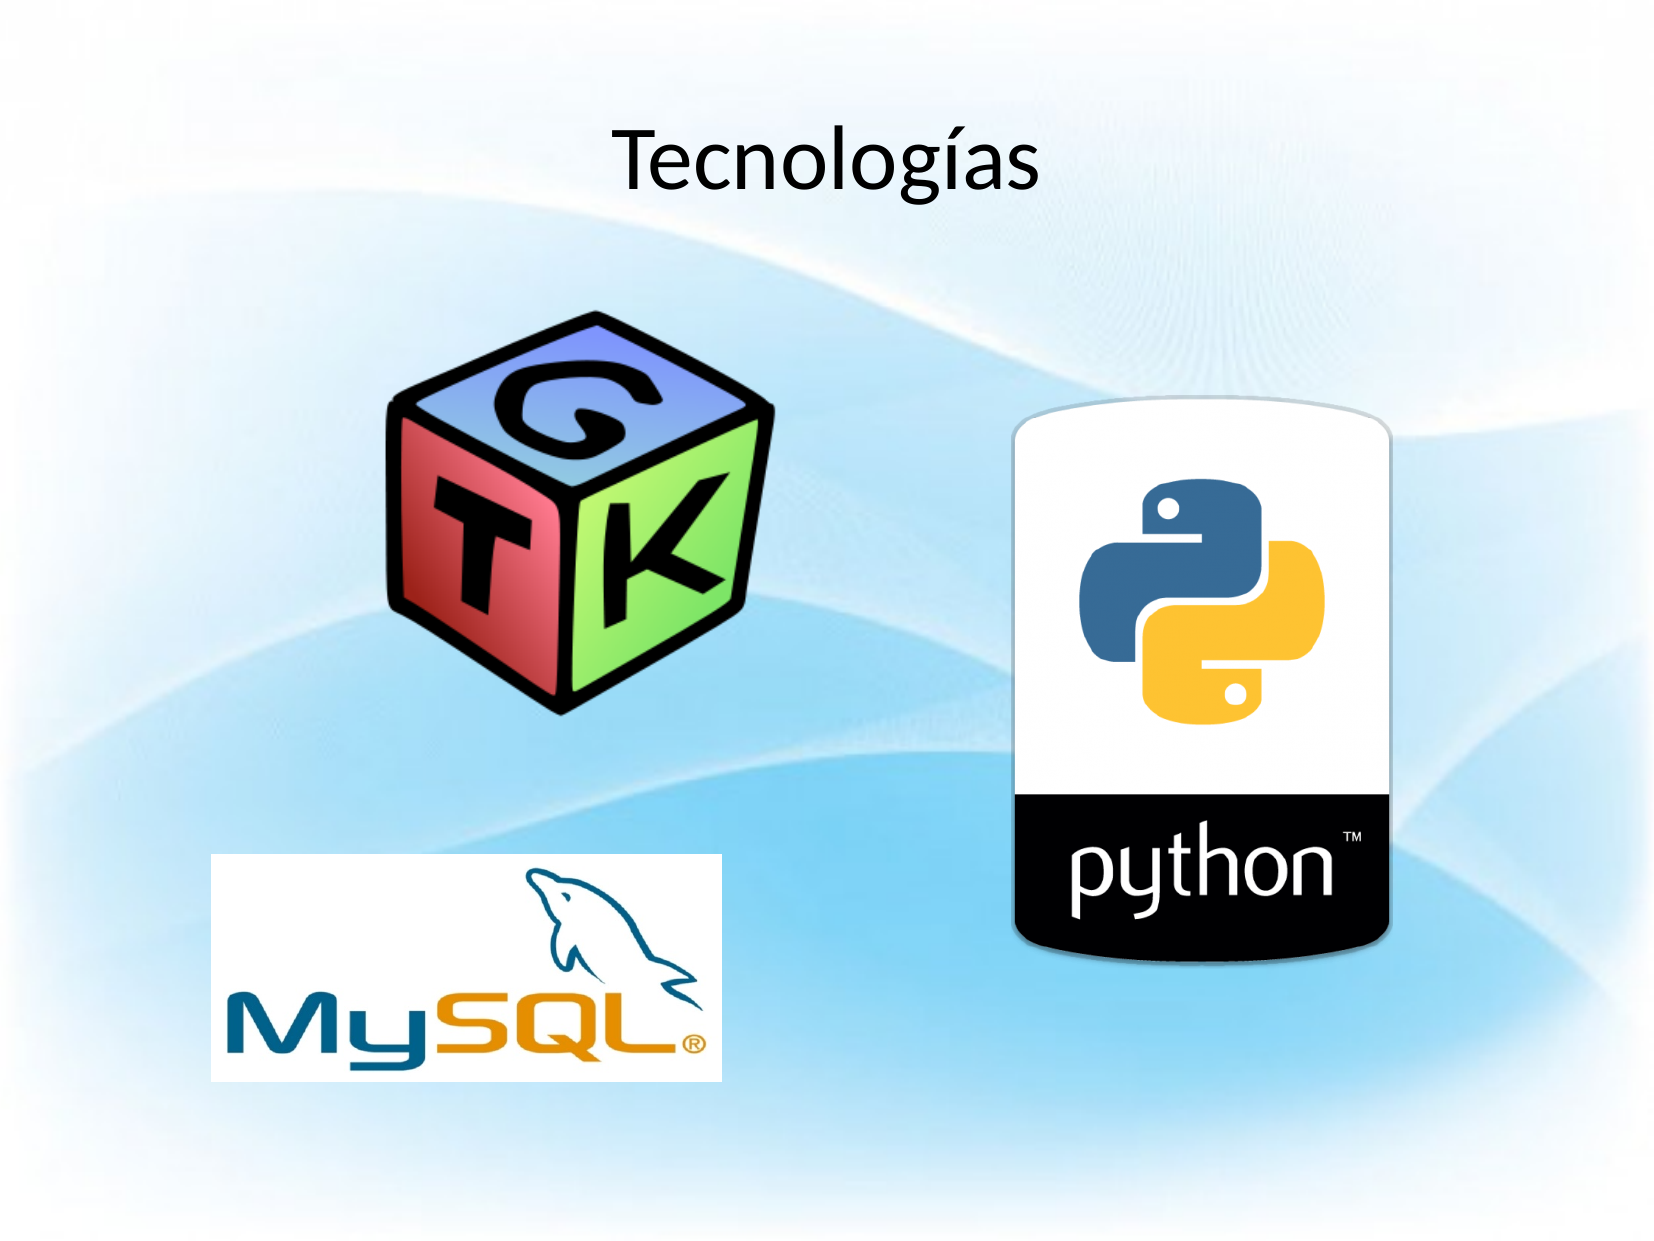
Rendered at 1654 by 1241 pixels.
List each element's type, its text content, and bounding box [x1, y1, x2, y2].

title Tecnologías [82, 49, 1571, 257]
picture [0, 0, 1654, 1241]
